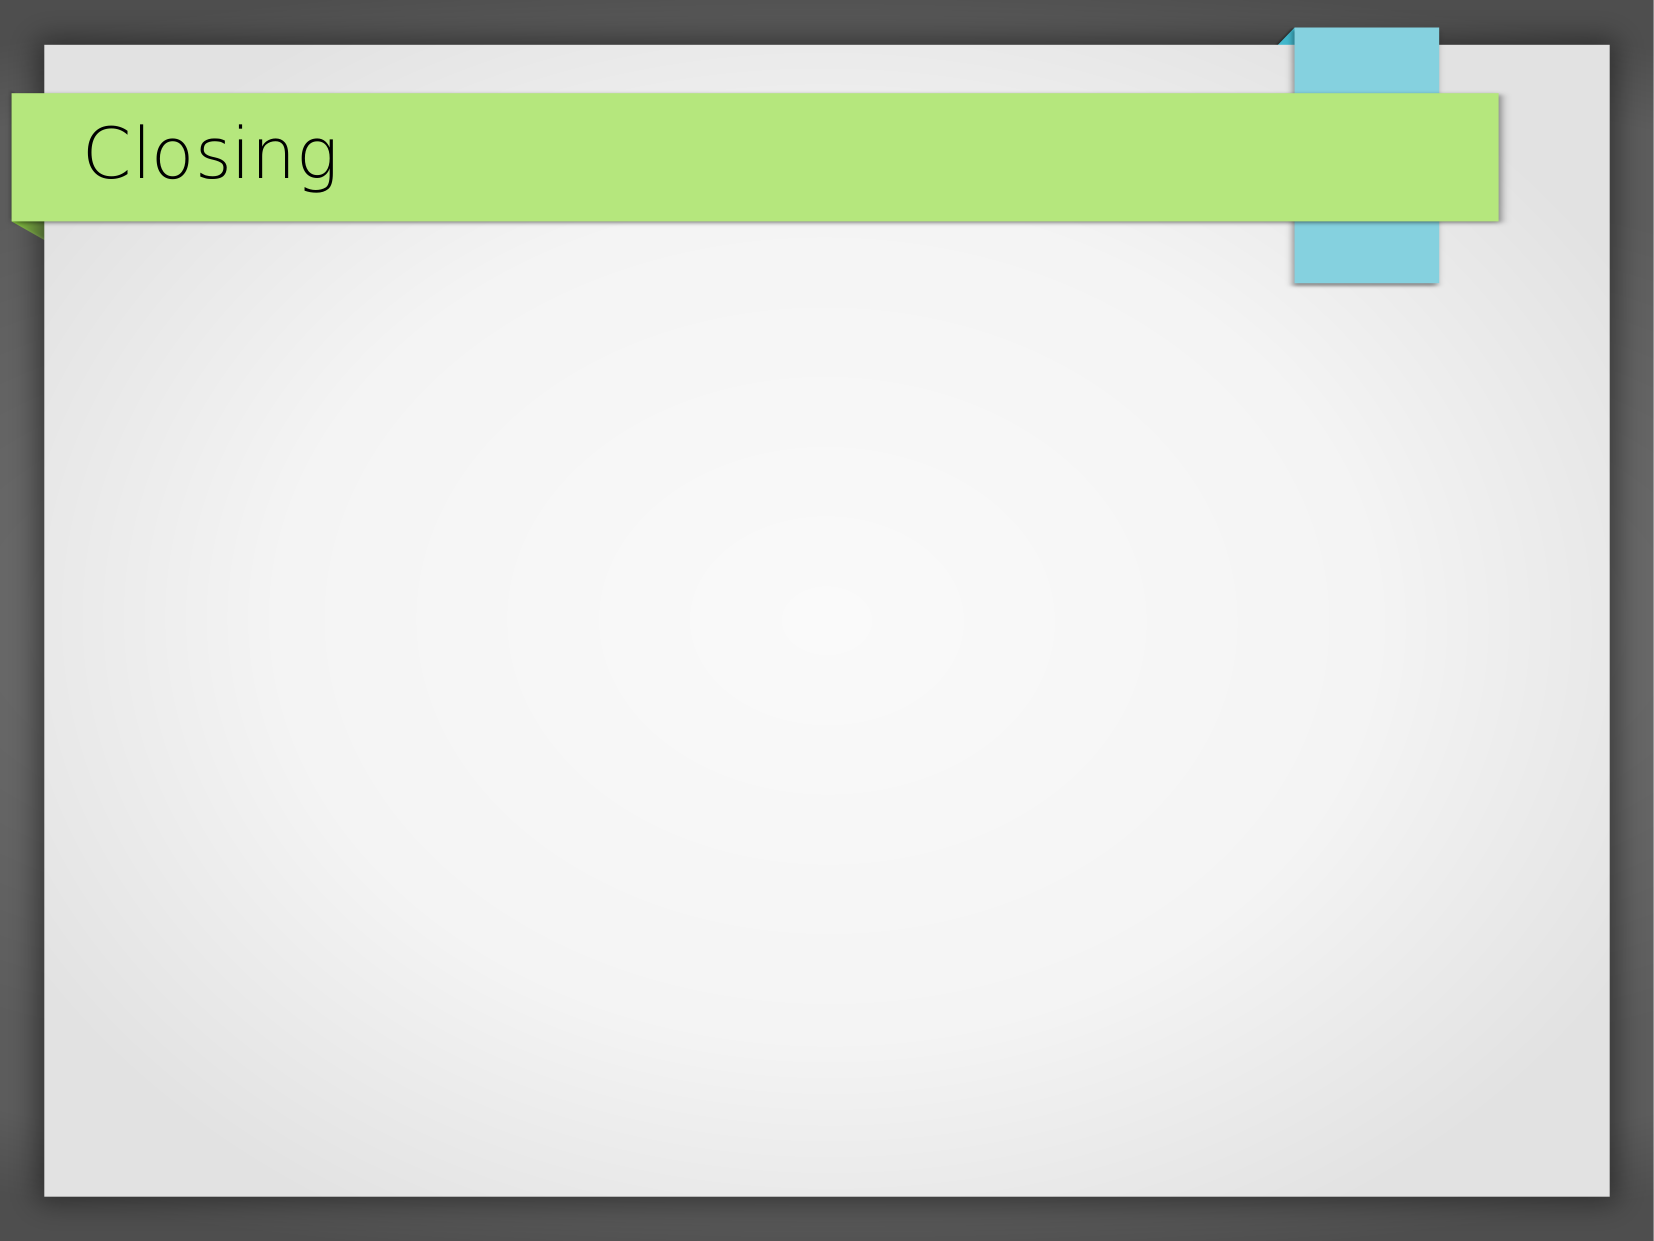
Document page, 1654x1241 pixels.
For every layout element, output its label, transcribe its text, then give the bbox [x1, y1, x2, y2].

picture [0, 0, 1654, 1241]
title Closing [82, 94, 1264, 213]
